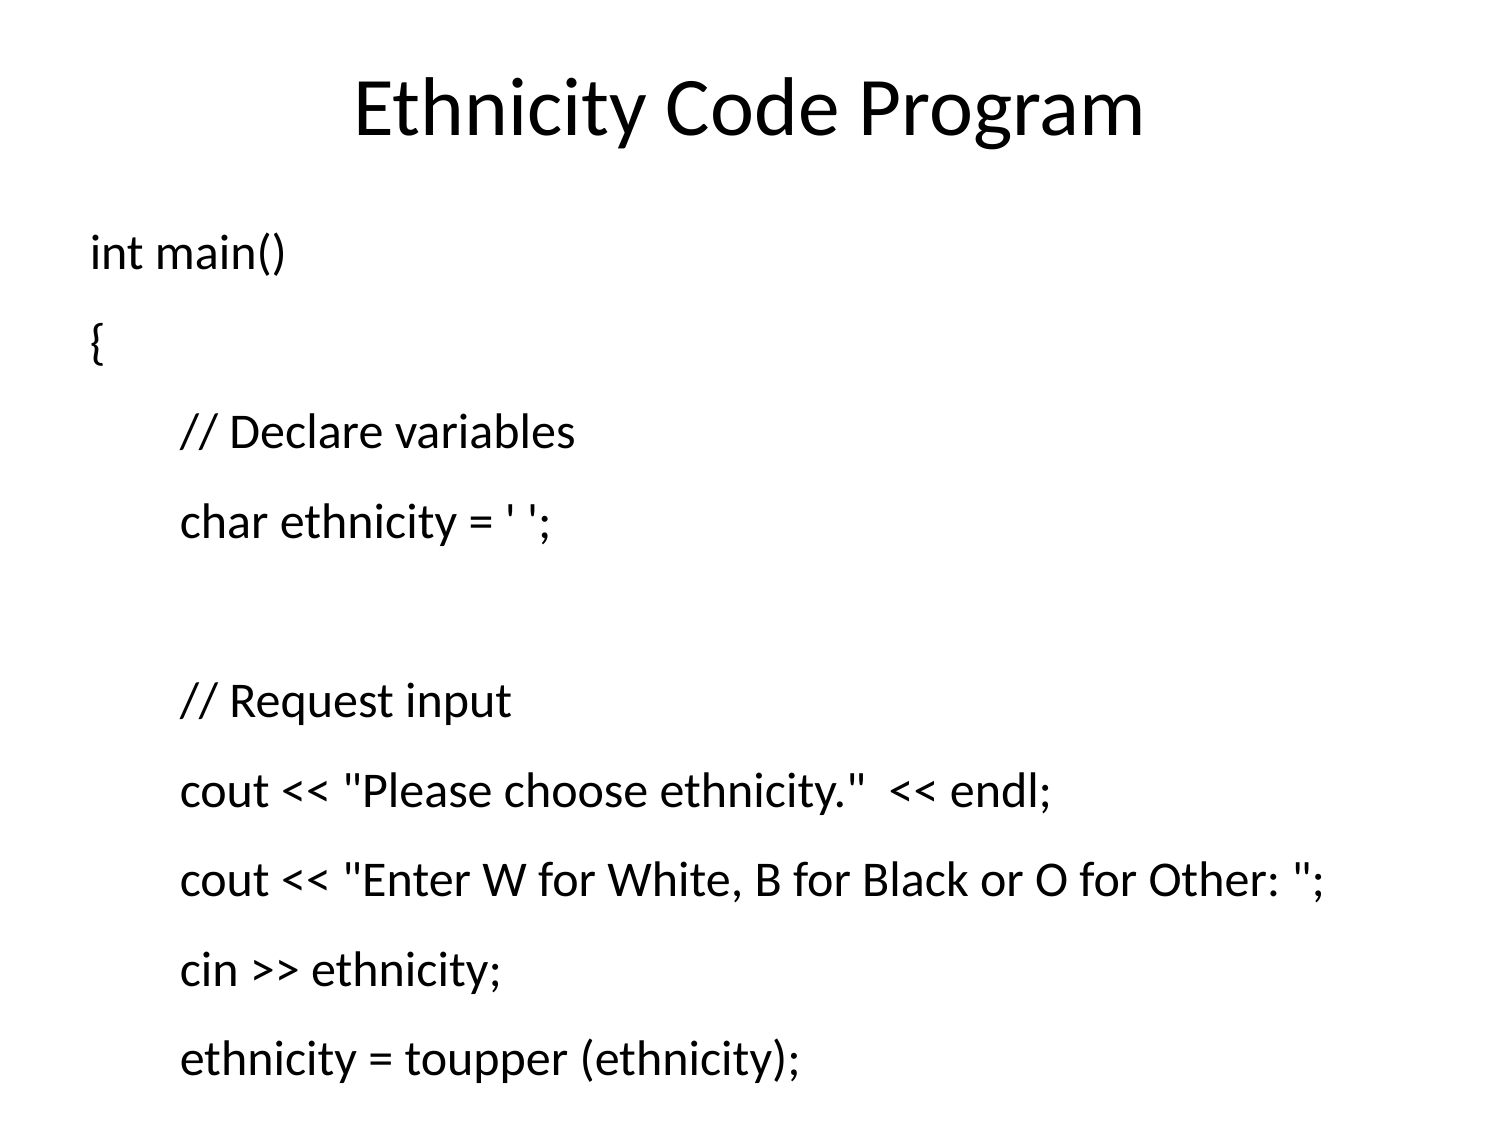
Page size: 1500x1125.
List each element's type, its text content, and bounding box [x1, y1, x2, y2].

title Ethnicity Code Program [75, 45, 1425, 212]
list int main() { // Declare variables char ethnicity = ' '; // Request input cout << "Please choose ethnicity." << endl; cout << "Enter W for White, B for Black or O for Other: "; cin >> ethnicity; ethnicity = toupper (ethnicity); // Determine ethnicity and display message [75, 212, 1450, 955]
